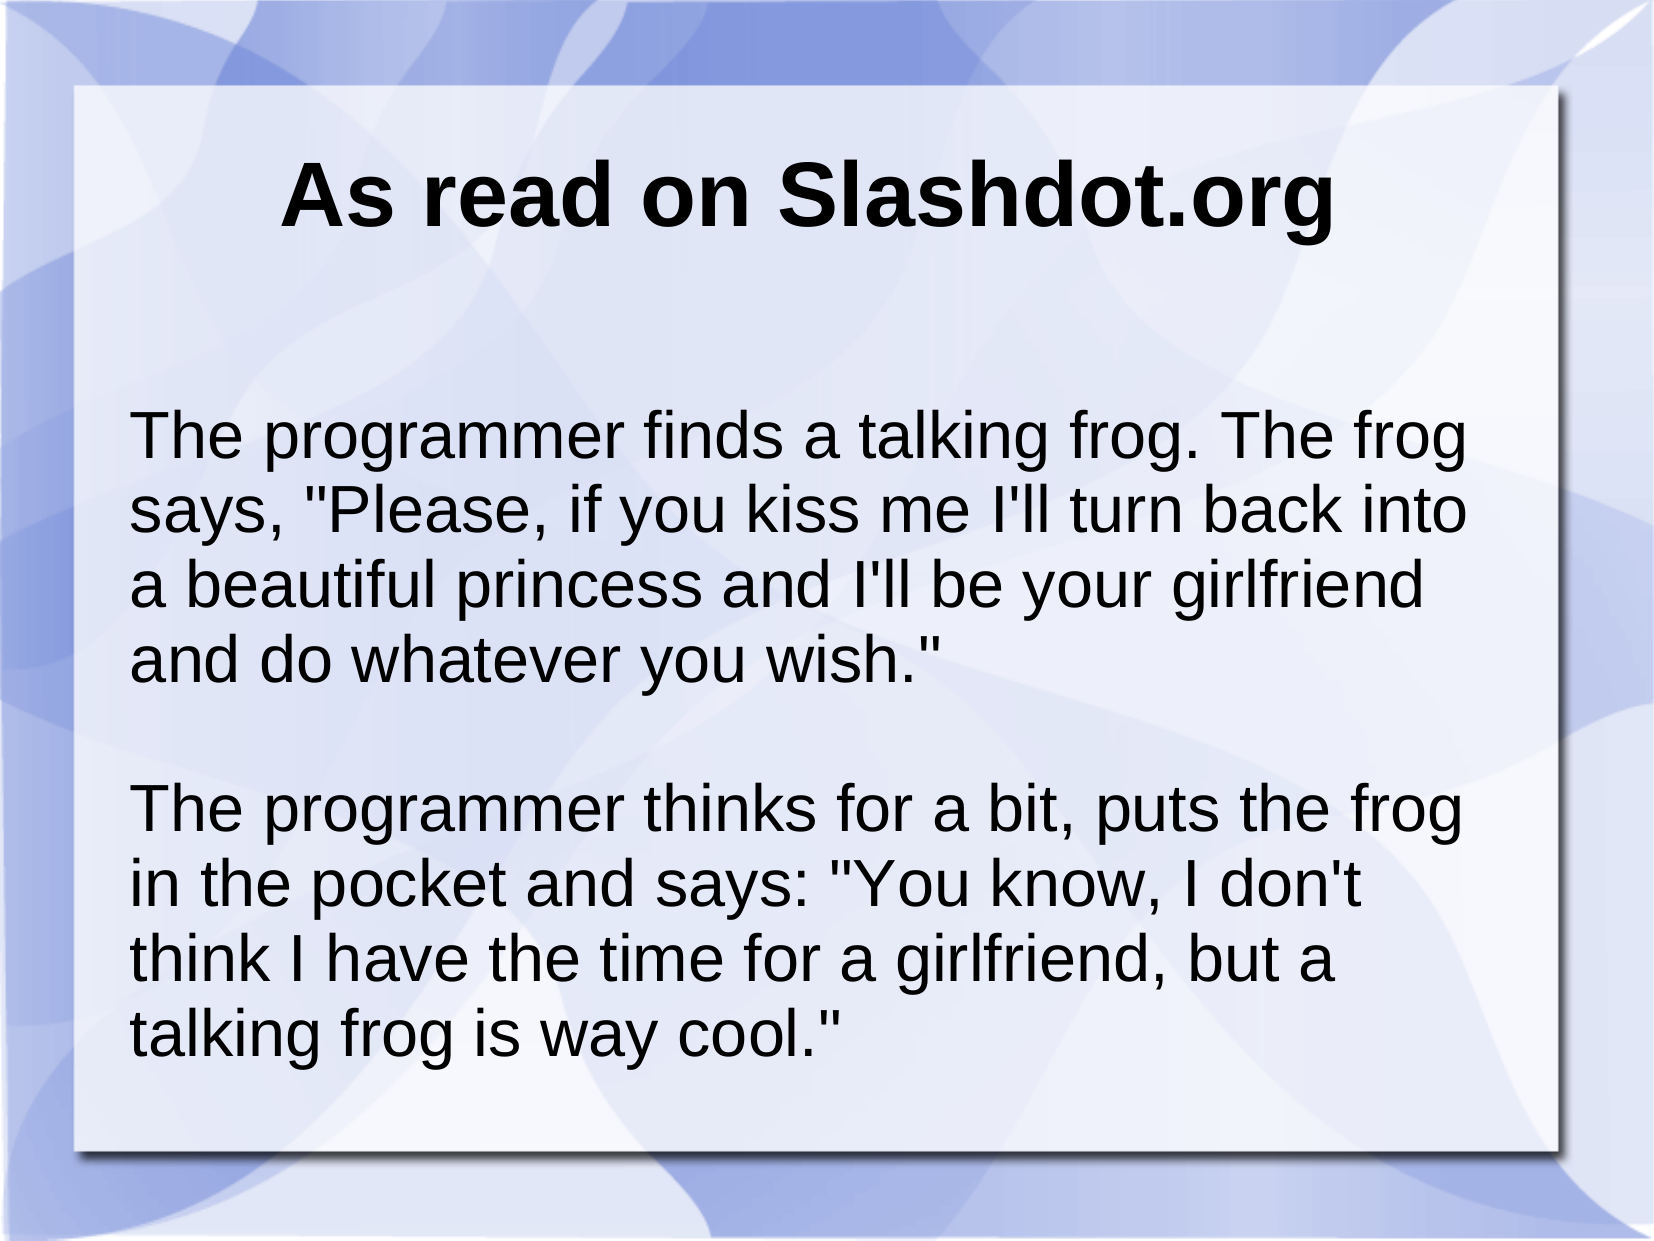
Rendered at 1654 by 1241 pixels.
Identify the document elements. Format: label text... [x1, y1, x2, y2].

subtitle The programmer finds a talking frog. The frog says, "Please, if you kiss me I'll turn back into a beautiful princess and I'll be your girlfriend and do whatever you wish." The programmer thinks for a bit, puts the frog in the pocket and says: "You know, I don't think I have the time for a girlfriend, but a talking frog is way cool." [129, 324, 1489, 1144]
title As read on Slashdot.org [82, 98, 1536, 291]
picture [0, 0, 1654, 1241]
